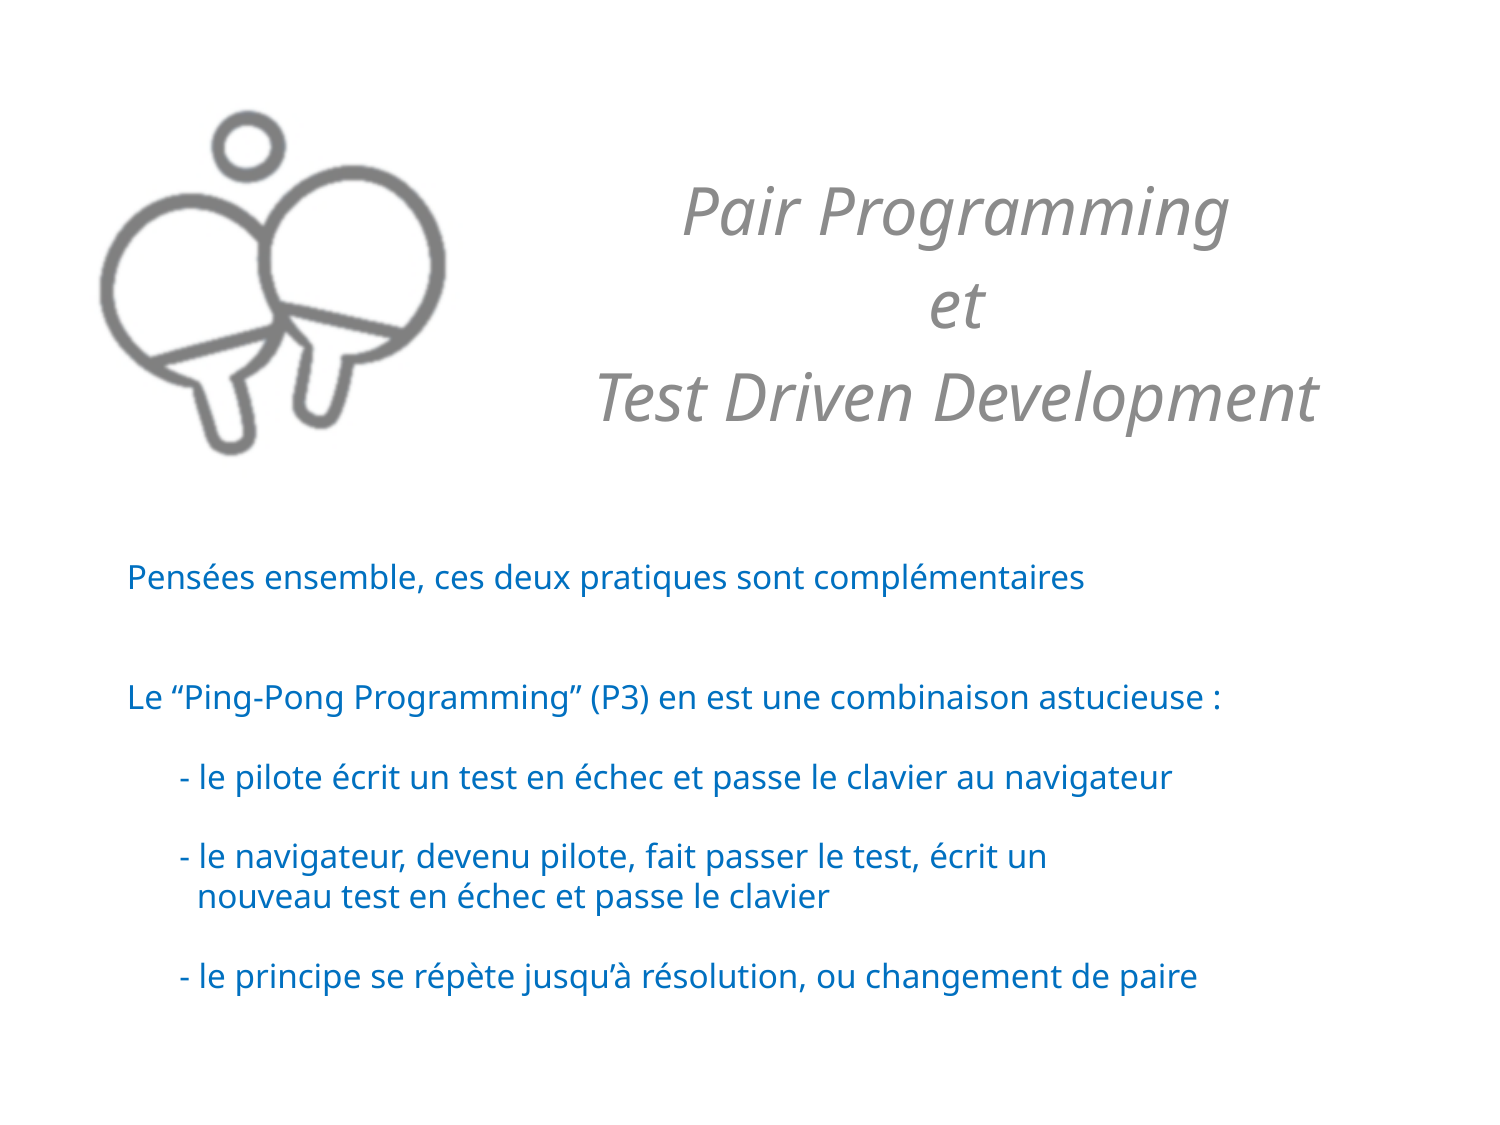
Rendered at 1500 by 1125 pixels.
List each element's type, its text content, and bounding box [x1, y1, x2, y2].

text_box Pair Programming et Test Driven Development [478, 66, 1435, 538]
picture [64, 78, 479, 492]
text_box Pensées ensemble, ces deux pratiques sont complémentaires Le “Ping-Pong Programming” (P3) en est une combinaison astucieuse : - le pilote écrit un test en échec et passe le clavier au navigateur - le navigateur, devenu pilote, fait passer le test, écrit un nouveau test en échec et passe le clavier - le principe se répète jusqu’à résolution, ou changement de paire [112, 548, 1435, 1059]
